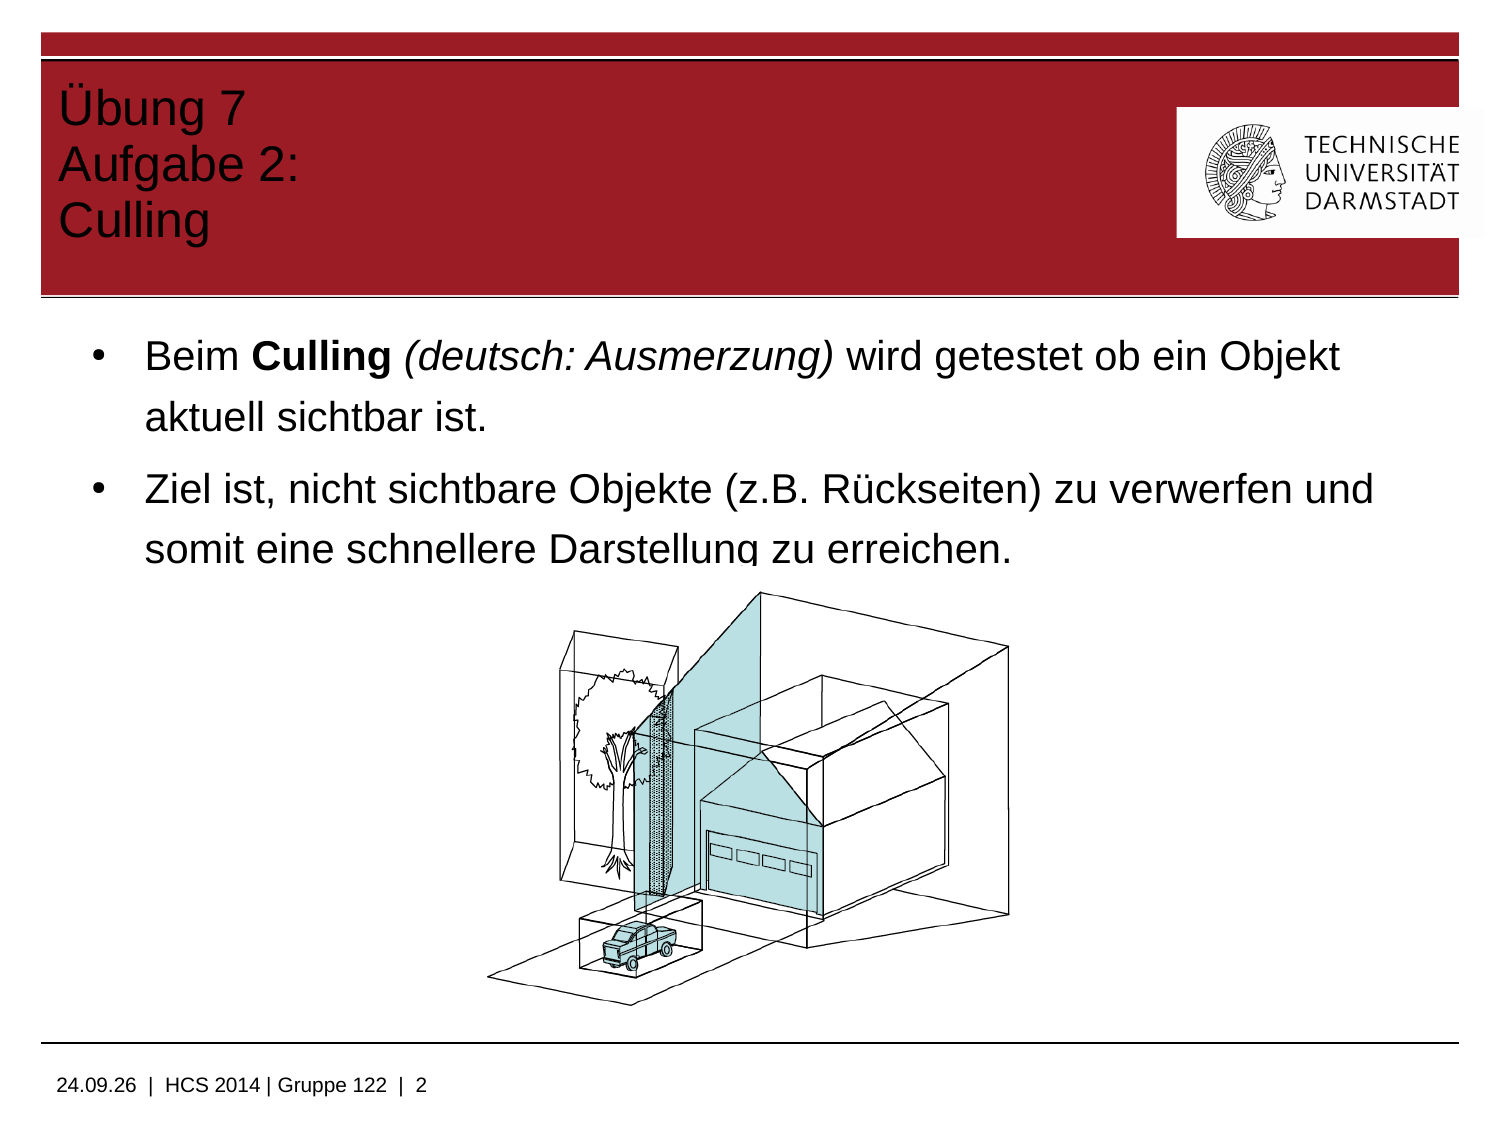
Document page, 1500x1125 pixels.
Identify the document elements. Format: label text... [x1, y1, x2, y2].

picture [1176, 107, 1484, 238]
title Übung 7 Aufgabe 2: Culling [58, 80, 1149, 248]
list Beim Culling (deutsch: Ausmerzung) wird getestet ob ein Objekt aktuell sichtbar ist. Ziel ist, nicht sichtbare Objekte (z.B. Rückseiten) zu verwerfen und somit eine schnellere Darstellung zu erreichen. [73, 318, 1394, 972]
picture [480, 566, 1028, 1016]
